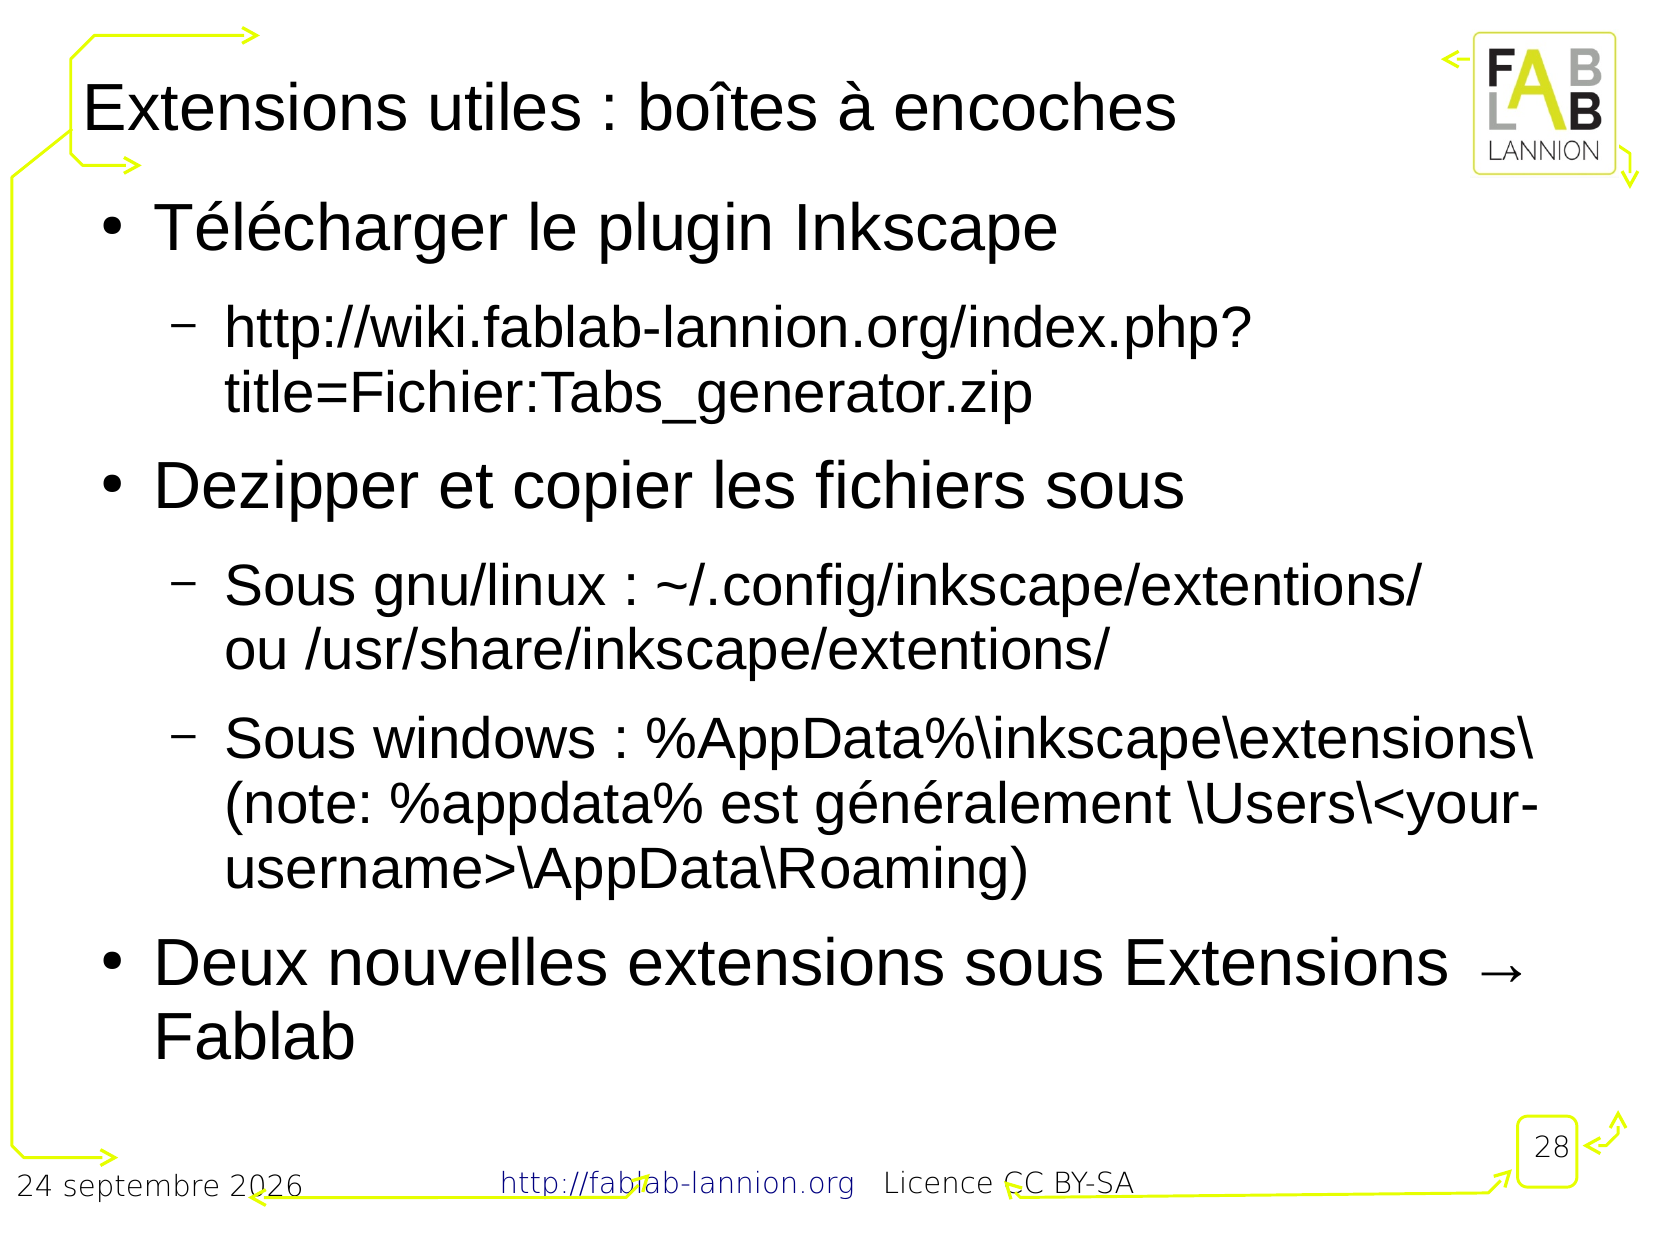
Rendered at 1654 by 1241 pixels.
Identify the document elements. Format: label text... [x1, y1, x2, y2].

list Télécharger le plugin Inkscape http://wiki.fablab-lannion.org/index.php?title=Fichier:Tabs_generator.zip Dezipper et copier les fichiers sous Sous gnu/linux : ~/.config/inkscape/extentions/ ou /usr/share/inkscape/extentions/ Sous windows : %AppData%\inkscape\extensions\ (note: %appdata% est généralement \Users\<your-username>\AppData\Roaming) Deux nouvelles extensions sous Extensions → Fablab [82, 190, 1571, 910]
picture [1470, 29, 1619, 178]
title Extensions utiles : boîtes à encoches [82, 49, 1441, 166]
